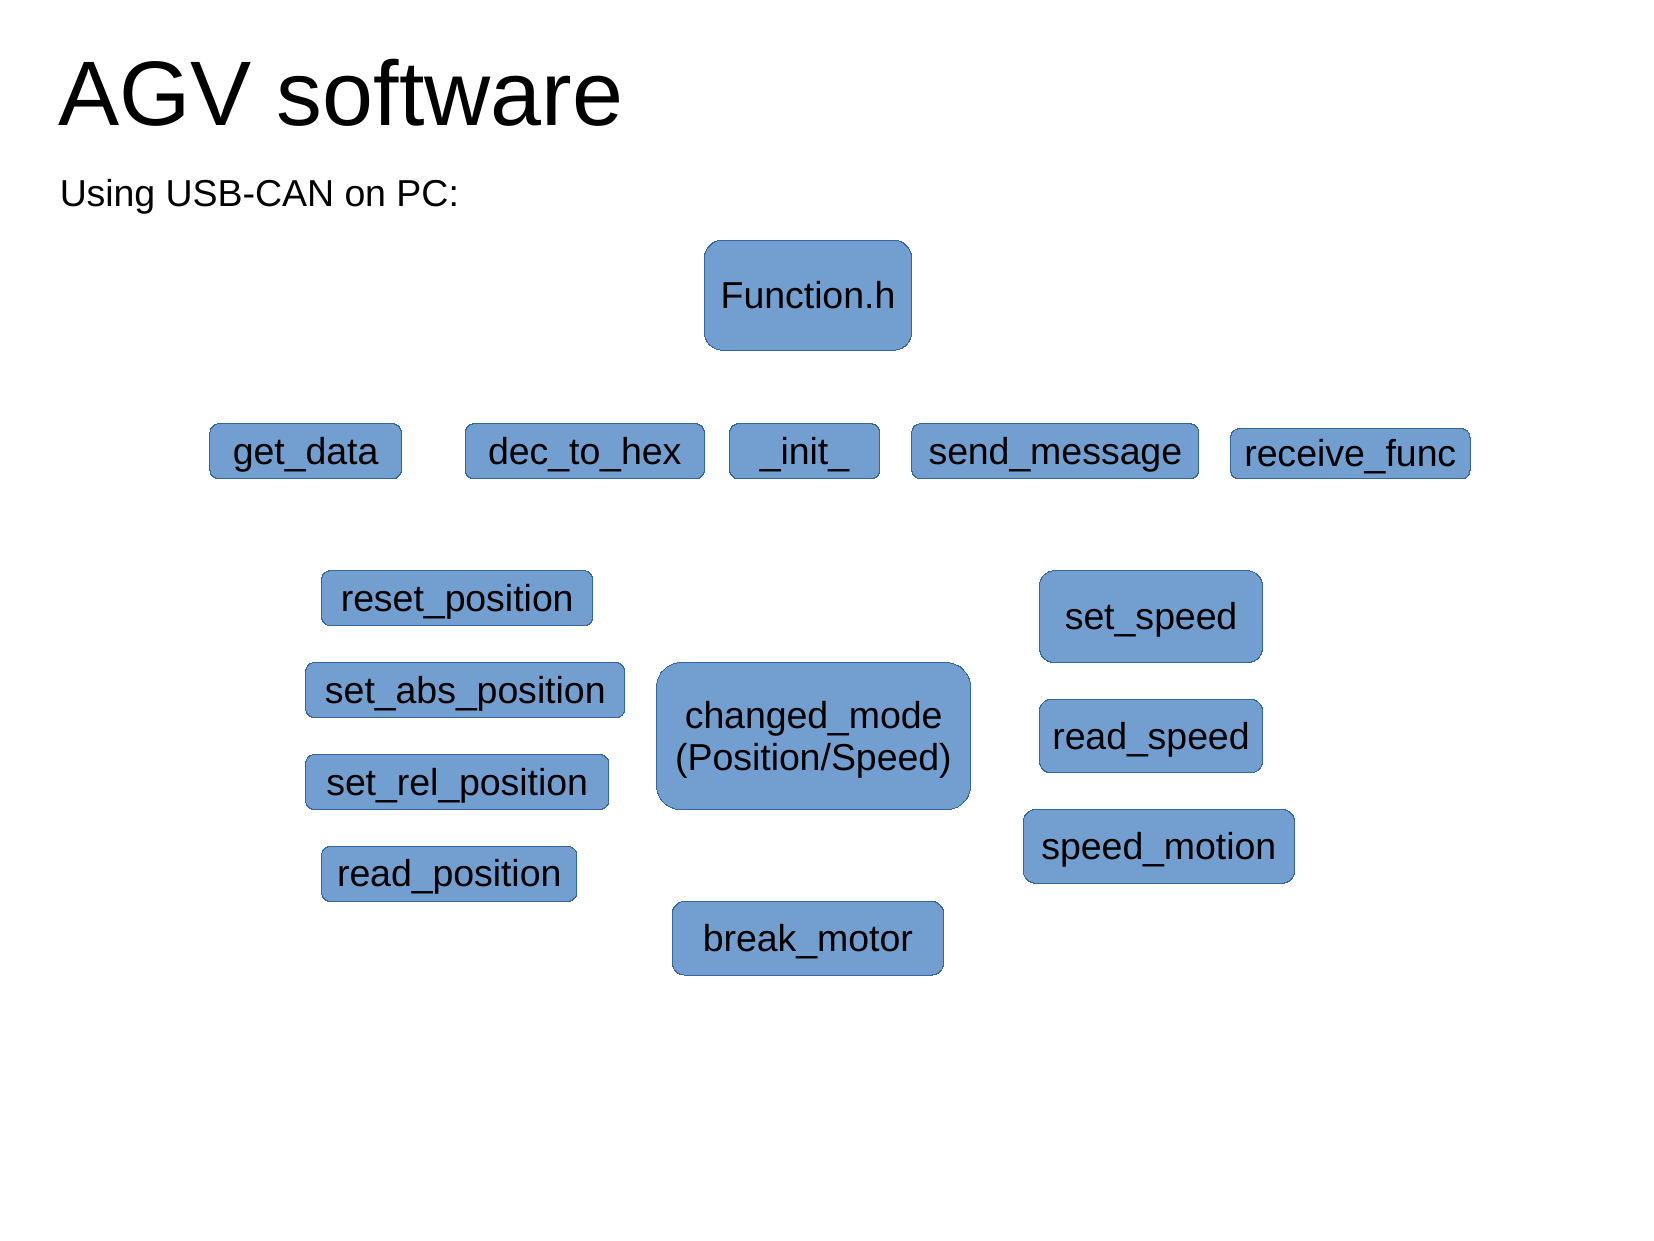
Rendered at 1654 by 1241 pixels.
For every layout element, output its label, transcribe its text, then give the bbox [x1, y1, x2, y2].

title AGV software [45, 33, 638, 137]
text_box set_rel_position [305, 754, 609, 810]
text_box send_message [911, 423, 1199, 479]
text_box dec_to_hex [465, 423, 705, 479]
text_box receive_func [1230, 428, 1471, 479]
text_box read_position [321, 846, 577, 902]
text_box reset_position [321, 570, 593, 626]
text_box read_speed [1039, 699, 1263, 773]
text_box Using USB-CAN on PC: [45, 165, 496, 264]
text_box changed_mode (Position/Speed) [656, 662, 971, 810]
text_box _init_ [729, 423, 880, 479]
text_box speed_motion [1023, 809, 1295, 884]
text_box Function.h [704, 240, 912, 351]
text_box break_motor [672, 901, 944, 976]
text_box get_data [209, 423, 402, 479]
text_box set_abs_position [305, 662, 625, 718]
text_box set_speed [1039, 570, 1263, 663]
